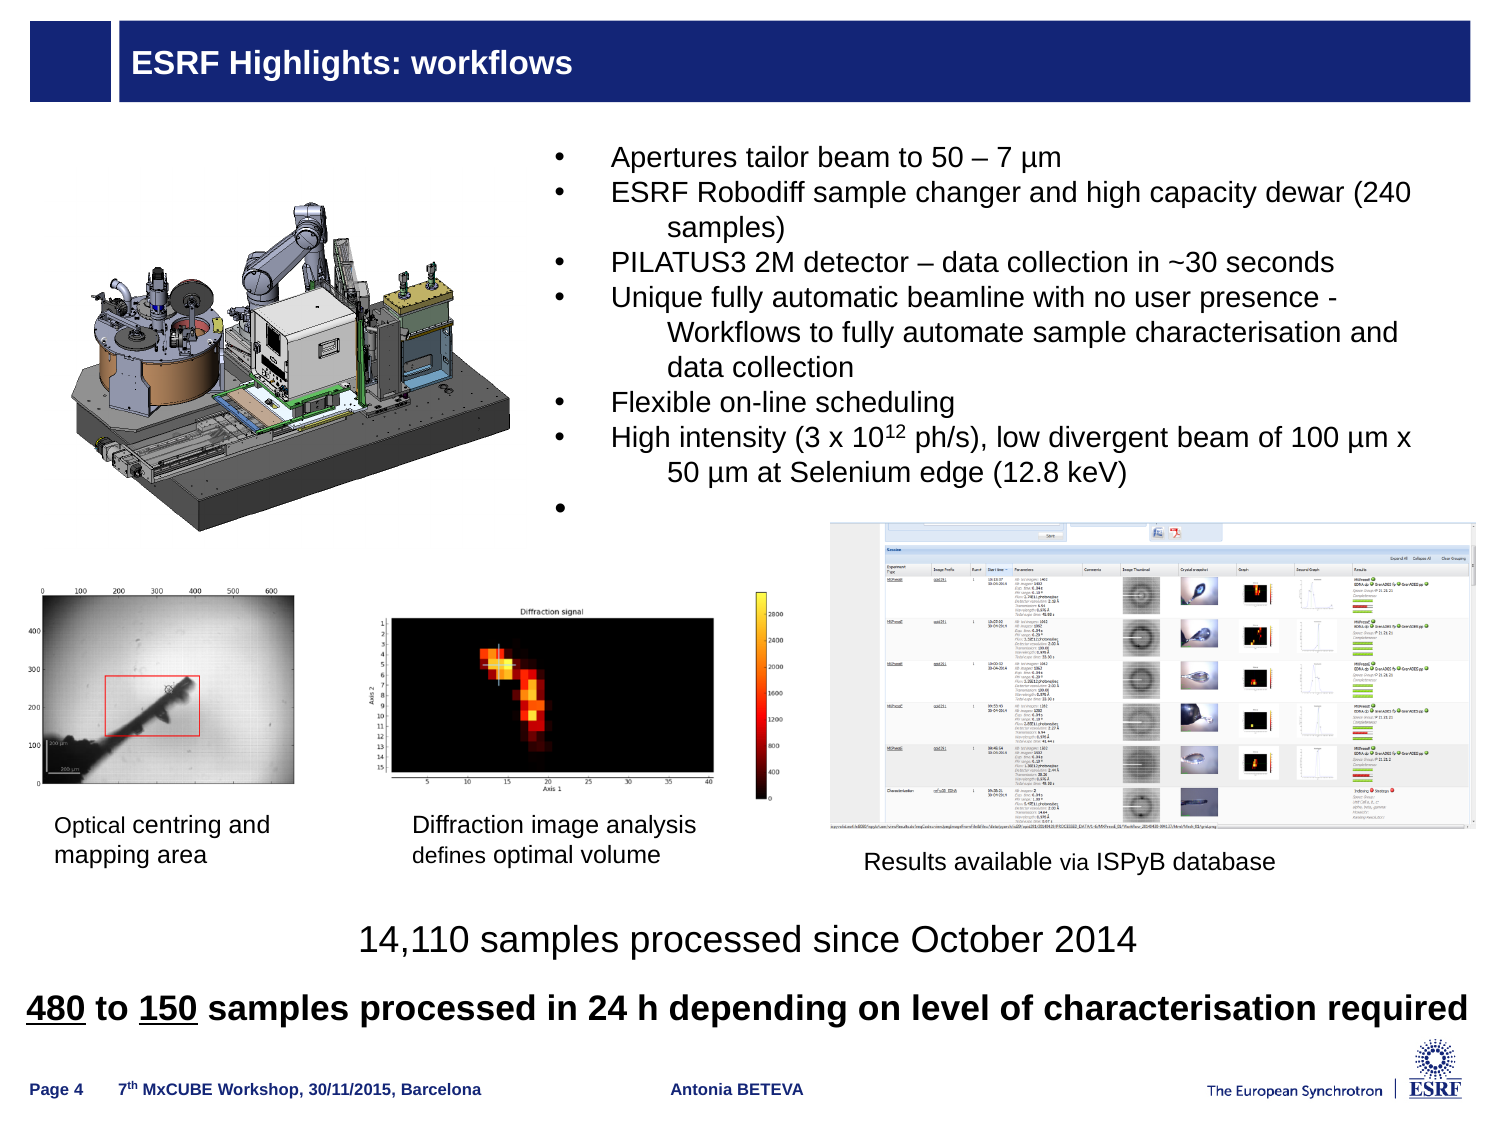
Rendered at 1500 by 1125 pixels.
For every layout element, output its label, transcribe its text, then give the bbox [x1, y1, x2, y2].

text_box Results available via ISPyB database [848, 838, 1450, 884]
text_box Diffraction image analysis defines optimal volume [397, 803, 783, 877]
picture [830, 522, 1476, 829]
picture [1175, 1018, 1500, 1125]
text_box Page <number> [29, 1063, 98, 1099]
text_box Apertures tailor beam to 50 – 7 µm ESRF Robodiff sample changer and high capacity dewar (240 samples) PILATUS3 2M detector – data collection in ~30 seconds Unique fully automatic beamline with no user presence - Workflows to fully automate sample characterisation and data collection Flexible on-line scheduling High intensity (3 x 1012 ph/s), low divergent beam of 100 µm x 50 µm at Selenium edge (12.8 keV) [539, 96, 1450, 536]
title ESRF Highlights: workflows [119, 20, 1471, 103]
text_box 14,110 samples processed since October 2014 480 to 150 samples processed in 24 h depending on level of characterisation required [0, 907, 1496, 1036]
picture [44, 167, 527, 549]
text_box Optical centring and mapping area [39, 801, 307, 877]
text_box 7th MxCUBE Workshop, 30/11/2015, Barcelona Antonia BETEVA [118, 1063, 1122, 1099]
picture [24, 584, 298, 790]
picture [358, 587, 792, 803]
